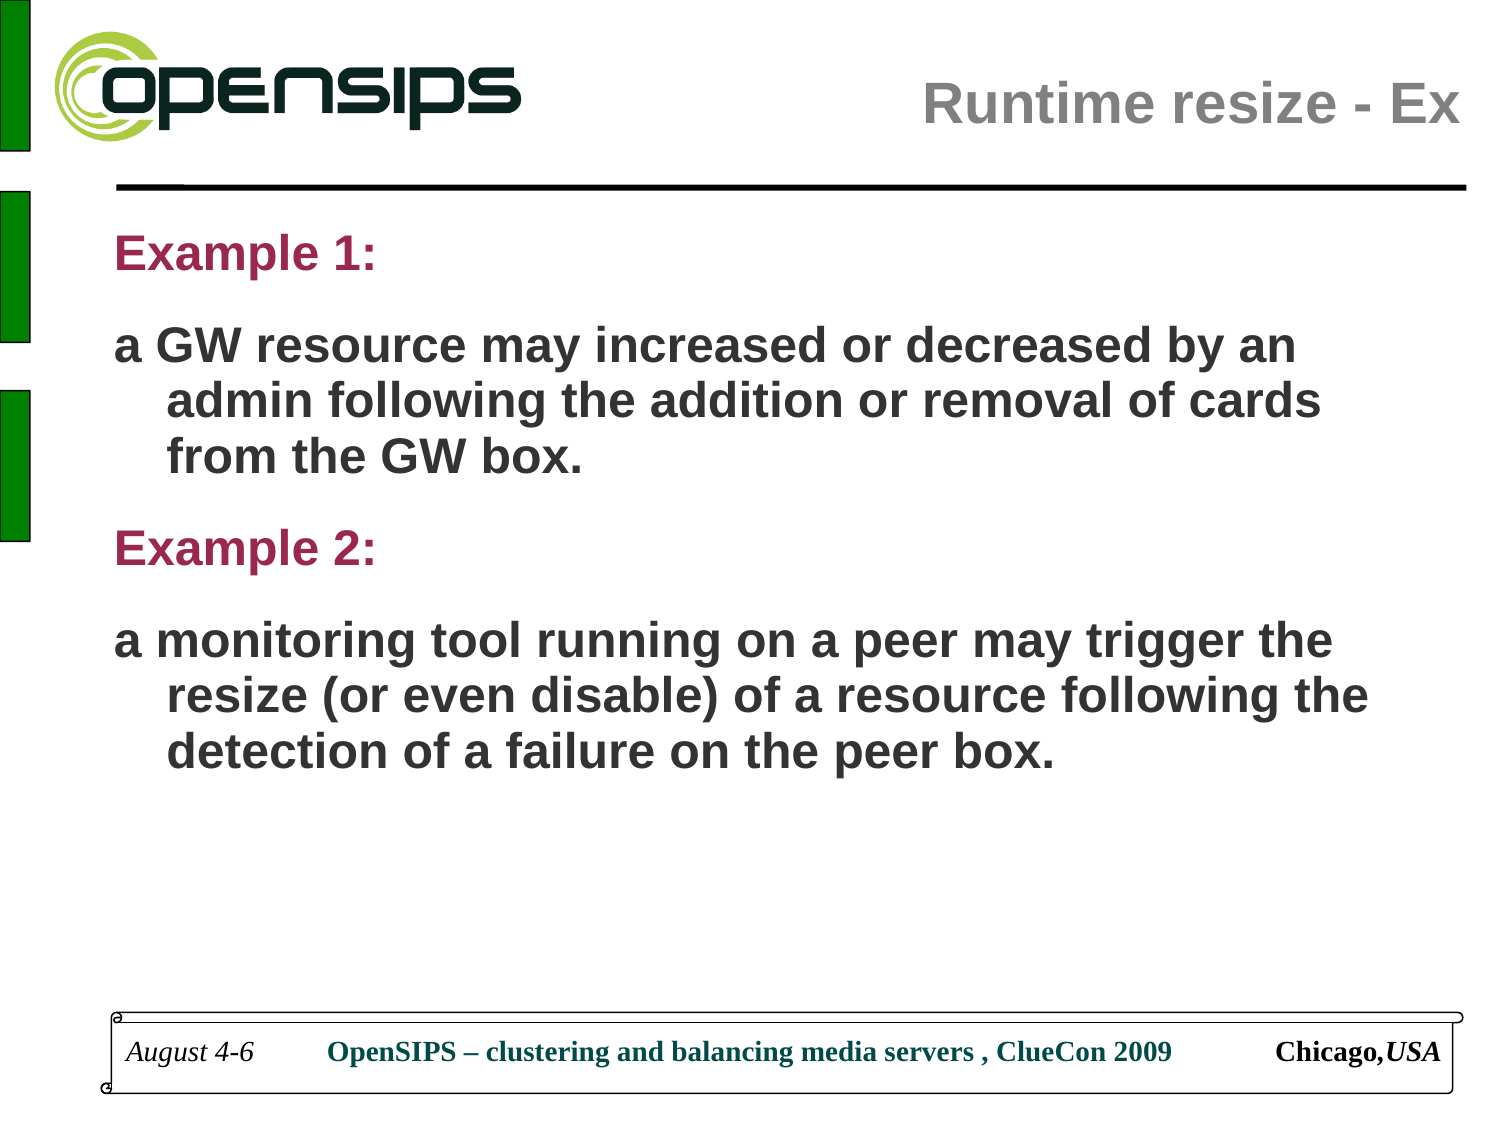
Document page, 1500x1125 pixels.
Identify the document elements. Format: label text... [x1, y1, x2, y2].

picture [51, 27, 532, 148]
list Example 1: a GW resource may increased or decreased by an admin following the addition or removal of cards from the GW box. Example 2: a monitoring tool running on a peer may trigger the resize (or even disable) of a resource following the detection of a failure on the peer box. [112, 224, 1424, 961]
title Runtime resize - Ex [299, 44, 1462, 180]
